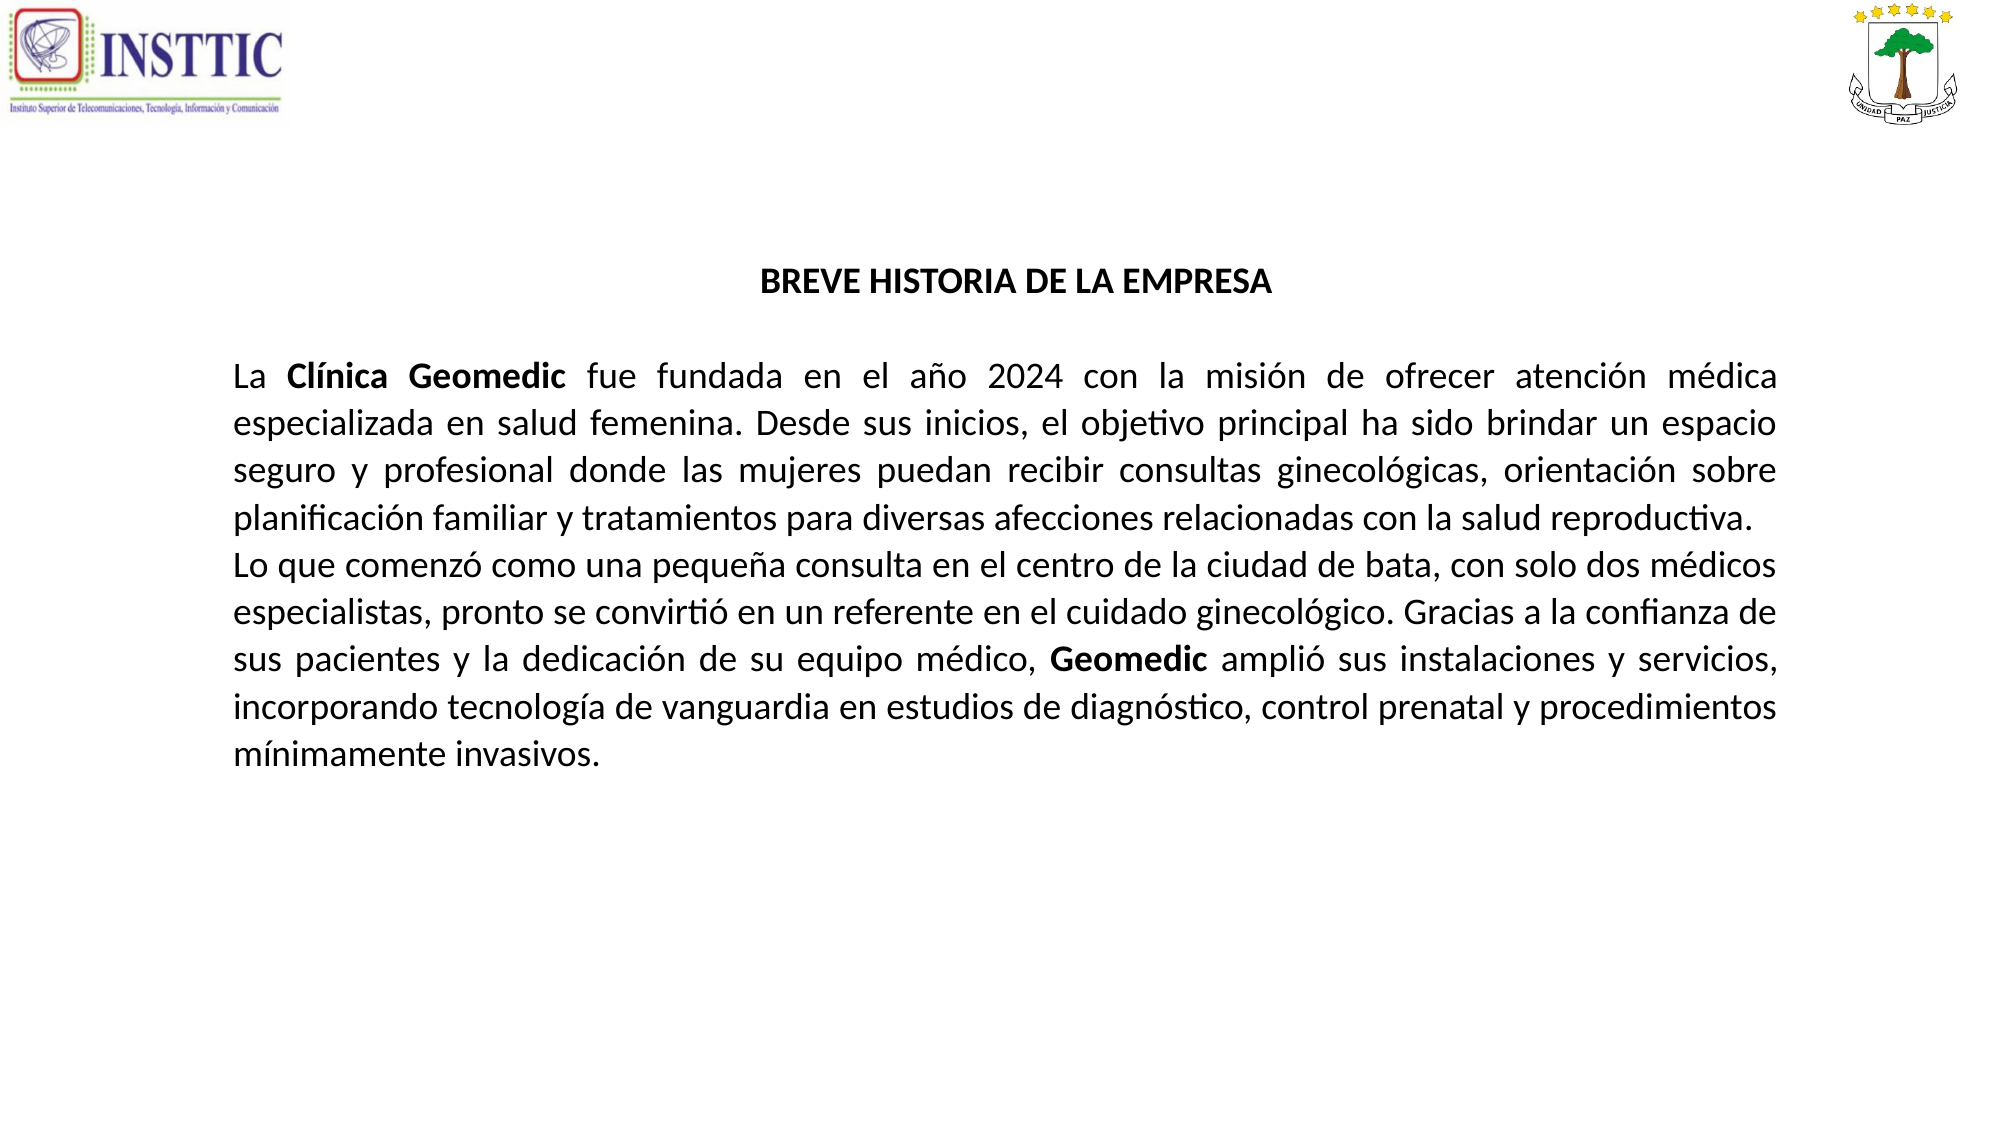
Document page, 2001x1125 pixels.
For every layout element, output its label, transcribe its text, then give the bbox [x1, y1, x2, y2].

text_box BREVE HISTORIA DE LA EMPRESA La Clínica Geomedic fue fundada en el año 2024 con la misión de ofrecer atención médica especializada en salud femenina. Desde sus inicios, el objetivo principal ha sido brindar un espacio seguro y profesional donde las mujeres puedan recibir consultas ginecológicas, orientación sobre planificación familiar y tratamientos para diversas afecciones relacionadas con la salud reproductiva. Lo que comenzó como una pequeña consulta en el centro de la ciudad de bata, con solo dos médicos especialistas, pronto se convirtió en un referente en el cuidado ginecológico. Gracias a la confianza de sus pacientes y la dedicación de su equipo médico, Geomedic amplió sus instalaciones y servicios, incorporando tecnología de vanguardia en estudios de diagnóstico, control prenatal y procedimientos mínimamente invasivos. [168, 246, 1794, 785]
picture [0, 0, 291, 127]
picture [1803, 0, 2000, 129]
